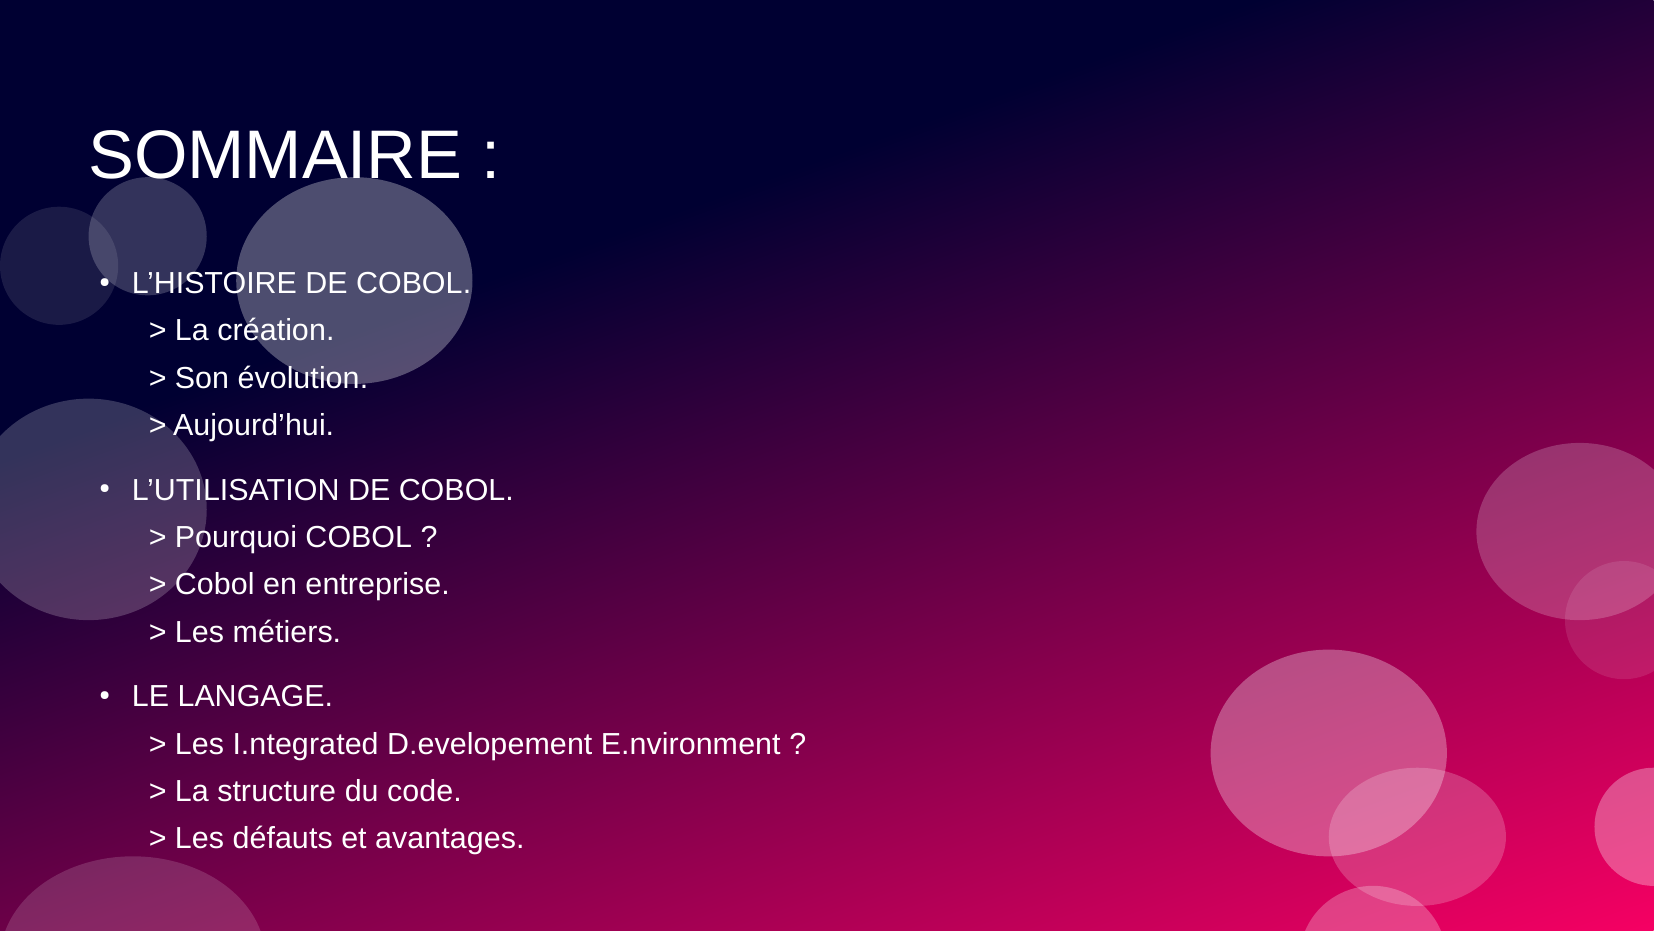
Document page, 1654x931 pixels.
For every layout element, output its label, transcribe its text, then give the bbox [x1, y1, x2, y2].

list L’UTILISATION DE COBOL. > Pourquoi COBOL ? > Cobol en entreprise. > Les métiers. [88, 472, 1565, 650]
title SOMMAIRE : [88, 73, 1565, 237]
list L’HISTOIRE DE COBOL. > La création. > Son évolution. > Aujourd’hui. [88, 265, 1565, 443]
list LE LANGAGE. > Les I.ntegrated D.evelopement E.nvironment ? > La structure du code. > Les défauts et avantages. [88, 679, 1565, 857]
